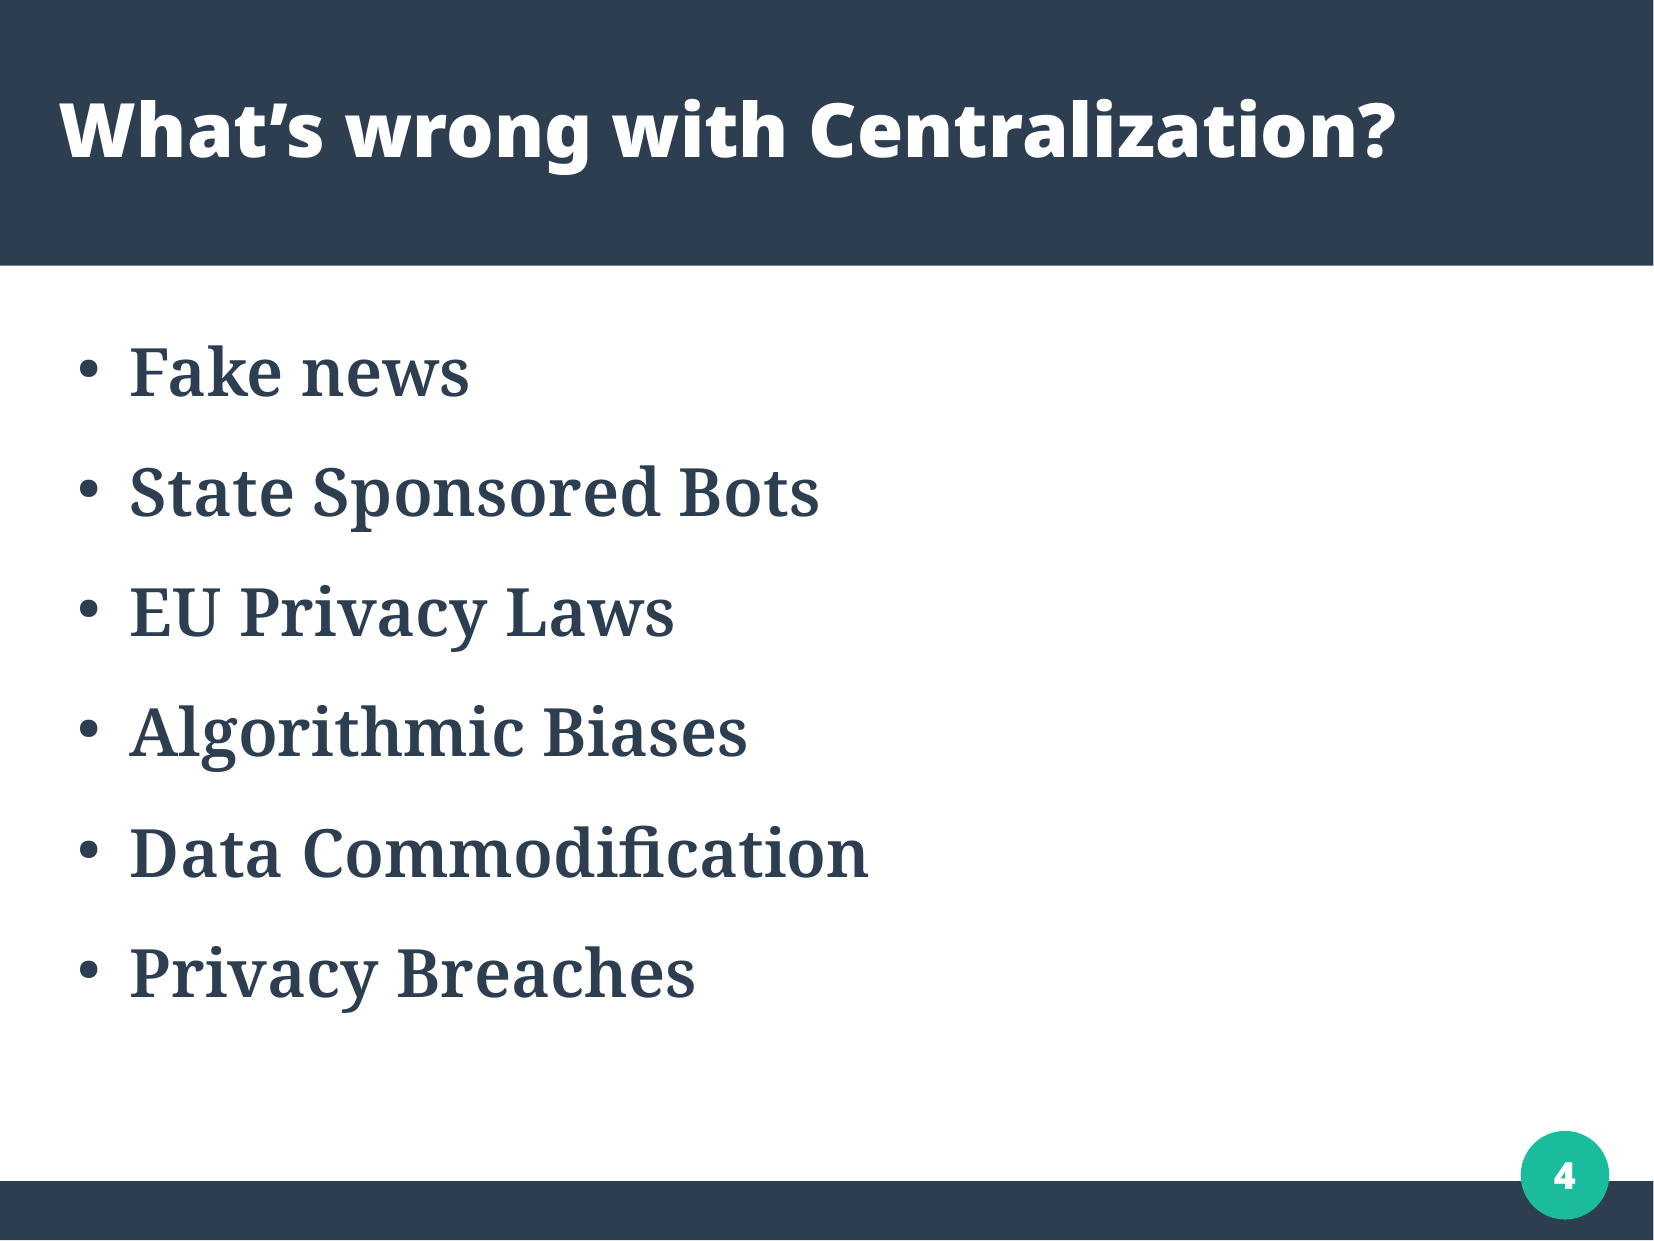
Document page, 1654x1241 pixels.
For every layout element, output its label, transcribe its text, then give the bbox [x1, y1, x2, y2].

list Fake news State Sponsored Bots EU Privacy Laws Algorithmic Biases Data Commodification Privacy Breaches [59, 324, 1595, 1152]
title What’s wrong with Centralization? [59, 49, 1595, 207]
